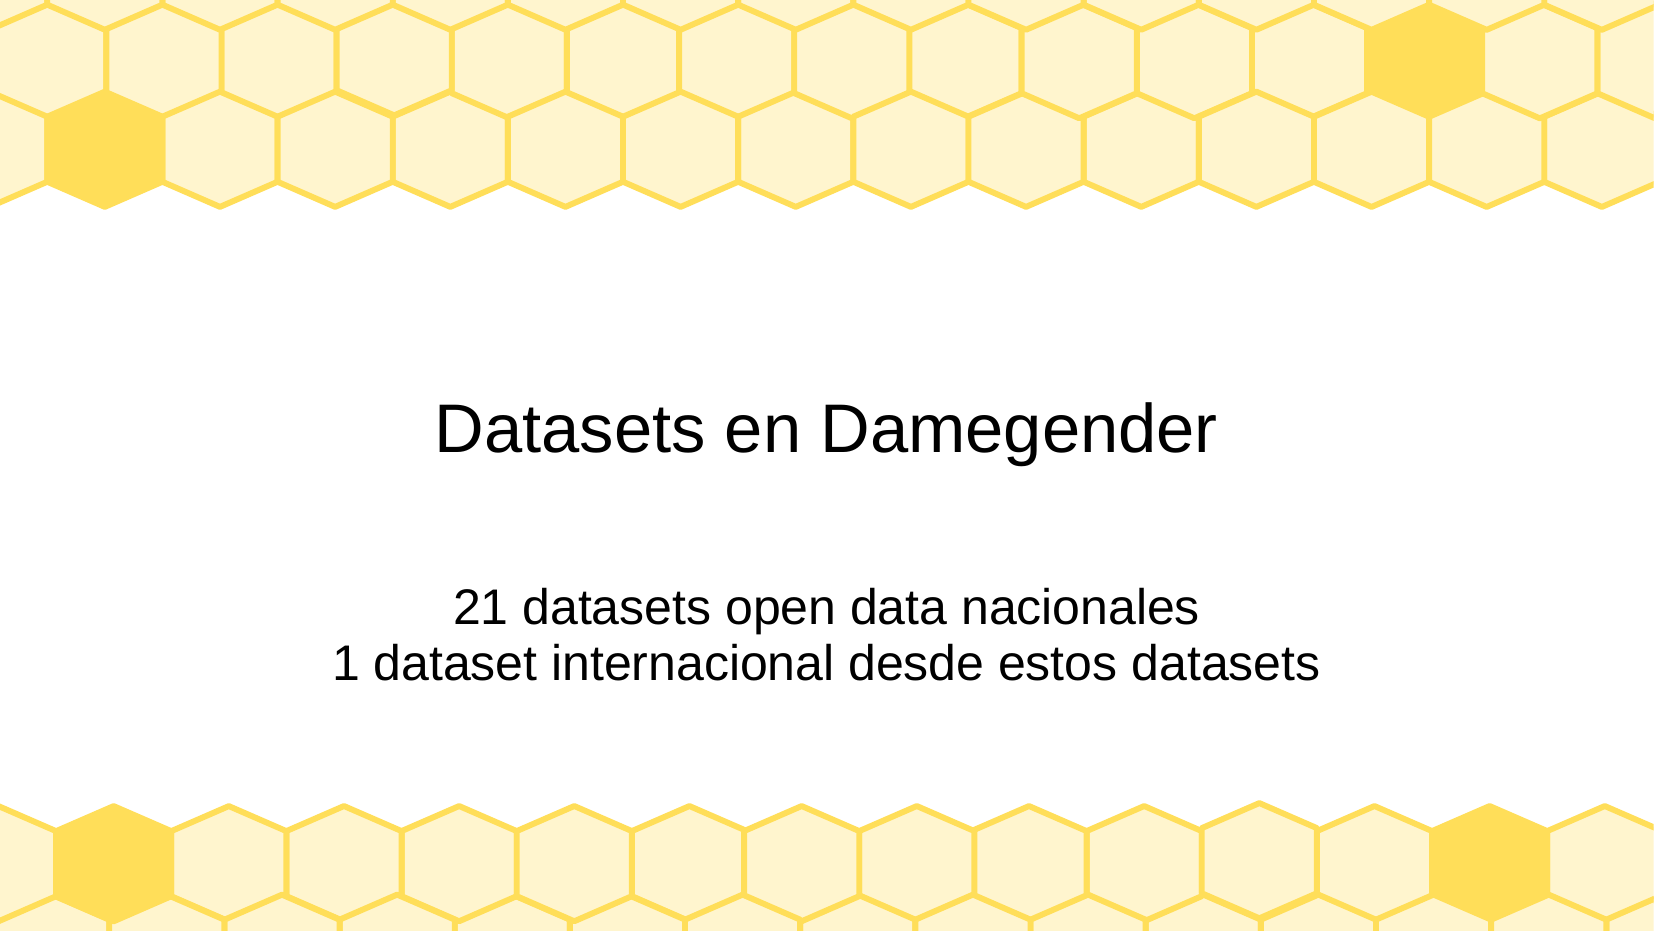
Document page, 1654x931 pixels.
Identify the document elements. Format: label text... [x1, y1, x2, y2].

subtitle 21 datasets open data nacionales 1 dataset internacional desde estos datasets [88, 561, 1565, 709]
title Datasets en Damegender [88, 324, 1565, 532]
